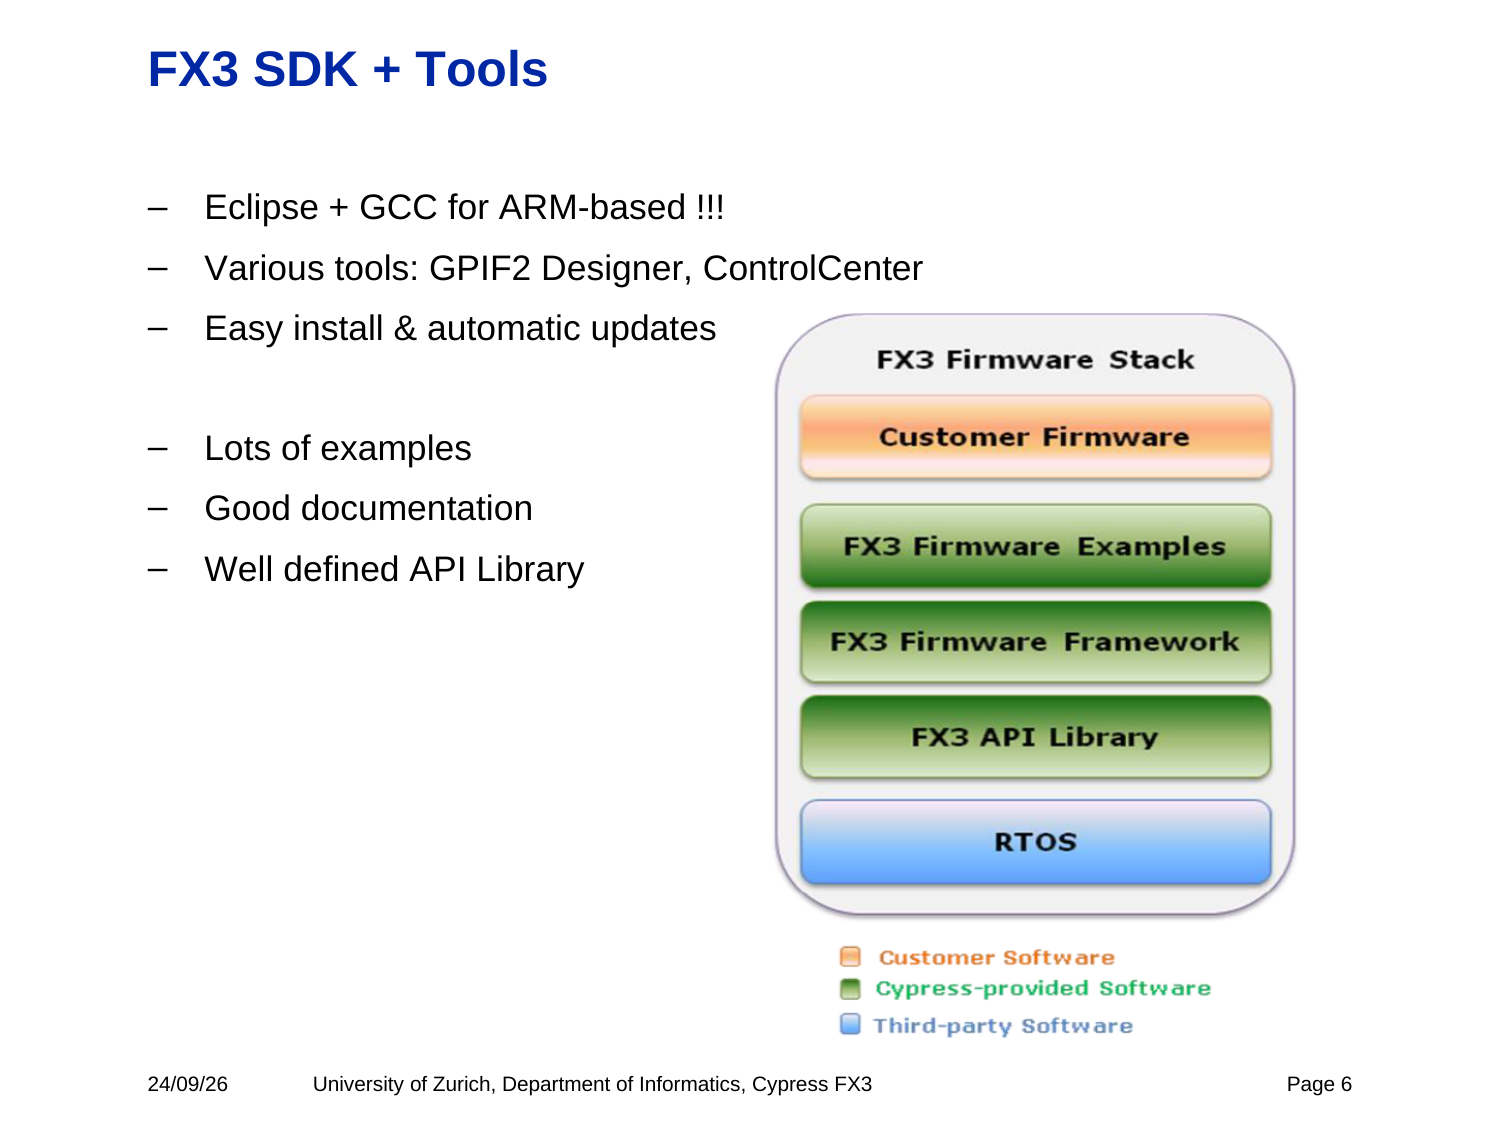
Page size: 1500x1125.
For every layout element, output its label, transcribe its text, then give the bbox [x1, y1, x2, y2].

picture [738, 298, 1329, 1063]
title FX3 SDK + Tools [147, 31, 1353, 137]
list Eclipse + GCC for ARM-based !!! Various tools: GPIF2 Designer, ControlCenter Easy install & automatic updates Lots of examples Good documentation Well defined API Library [147, 184, 1353, 1000]
